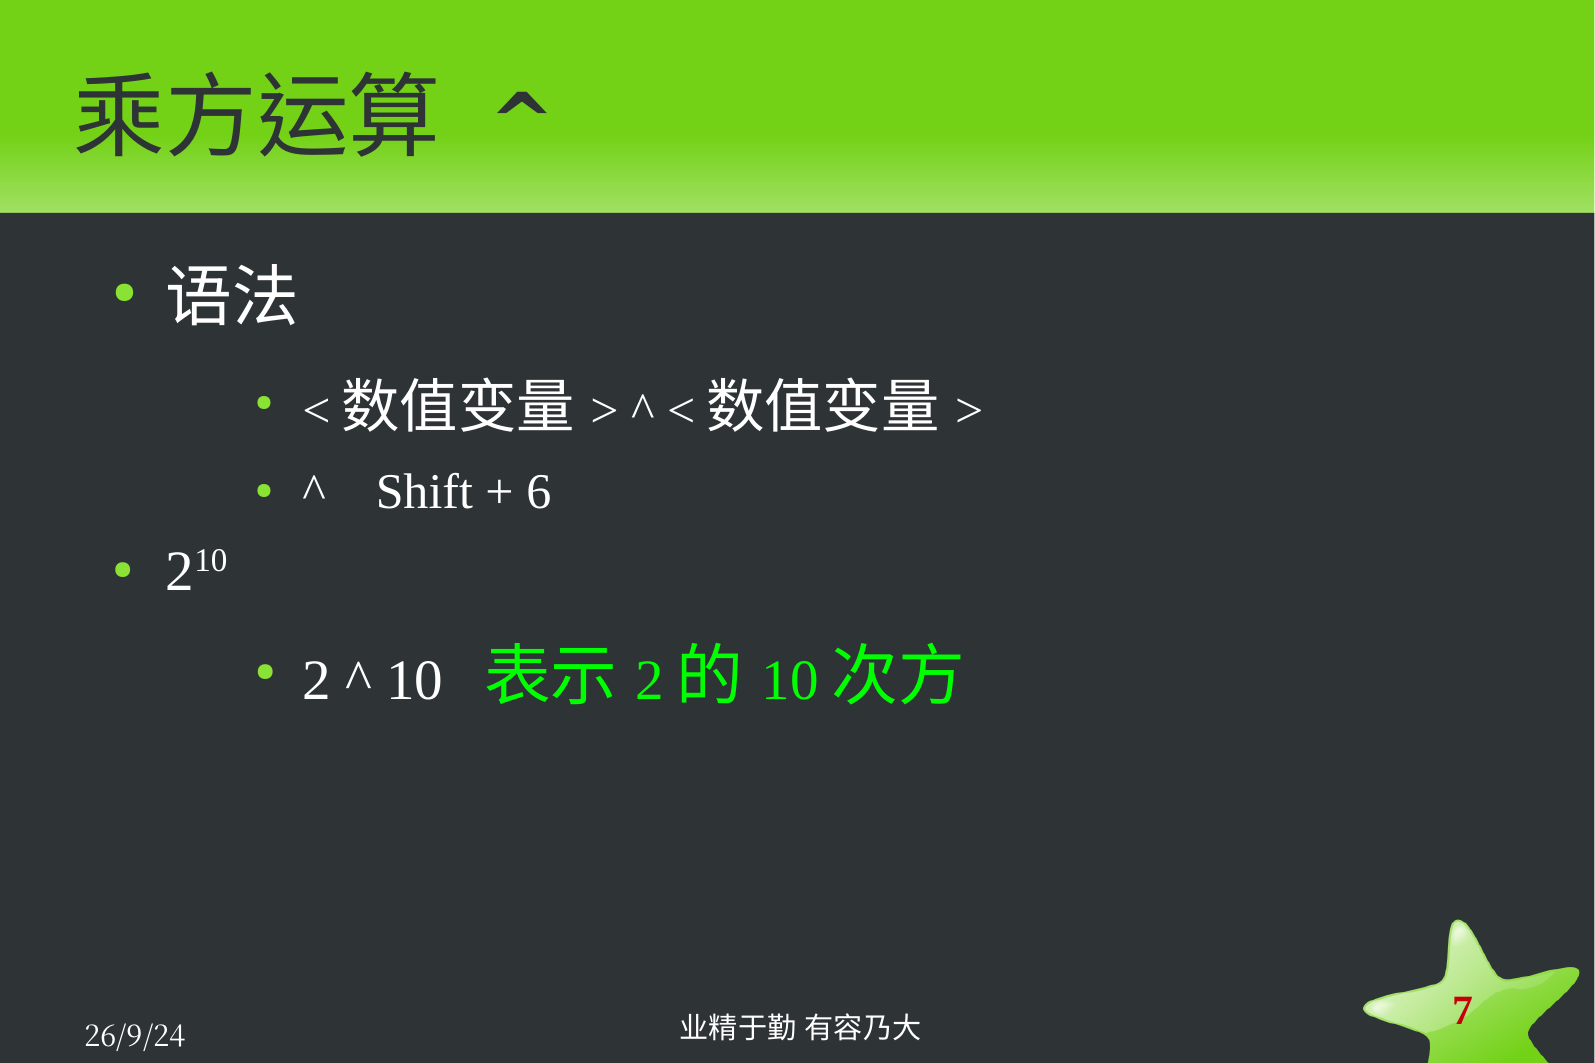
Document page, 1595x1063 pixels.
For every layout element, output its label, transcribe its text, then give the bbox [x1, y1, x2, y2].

list 语法 <数值变量> ^ <数值变量> ^ Shift + 6 210 2 ^ 10 表示2的10次方 [79, 248, 1515, 951]
picture [0, 0, 1595, 1063]
title 乘方运算 ^ [74, 25, 1510, 203]
